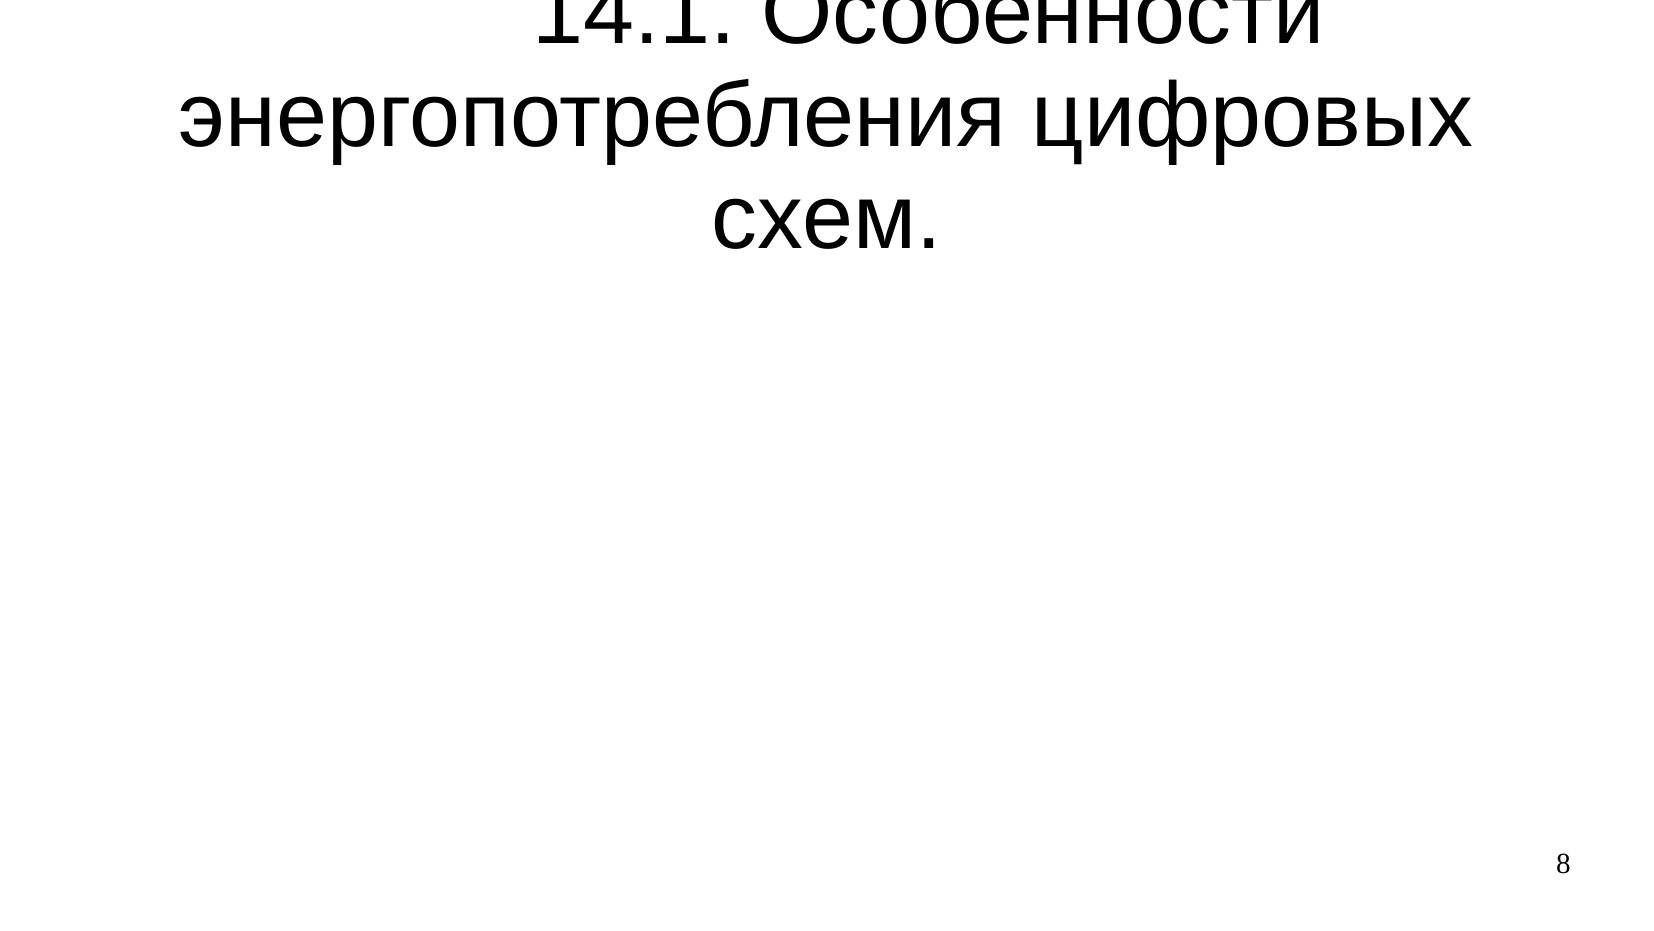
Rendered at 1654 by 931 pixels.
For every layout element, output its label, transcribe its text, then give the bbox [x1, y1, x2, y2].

title 14.1. Особенности энергопотребления цифровых схем. [82, 0, 1571, 269]
